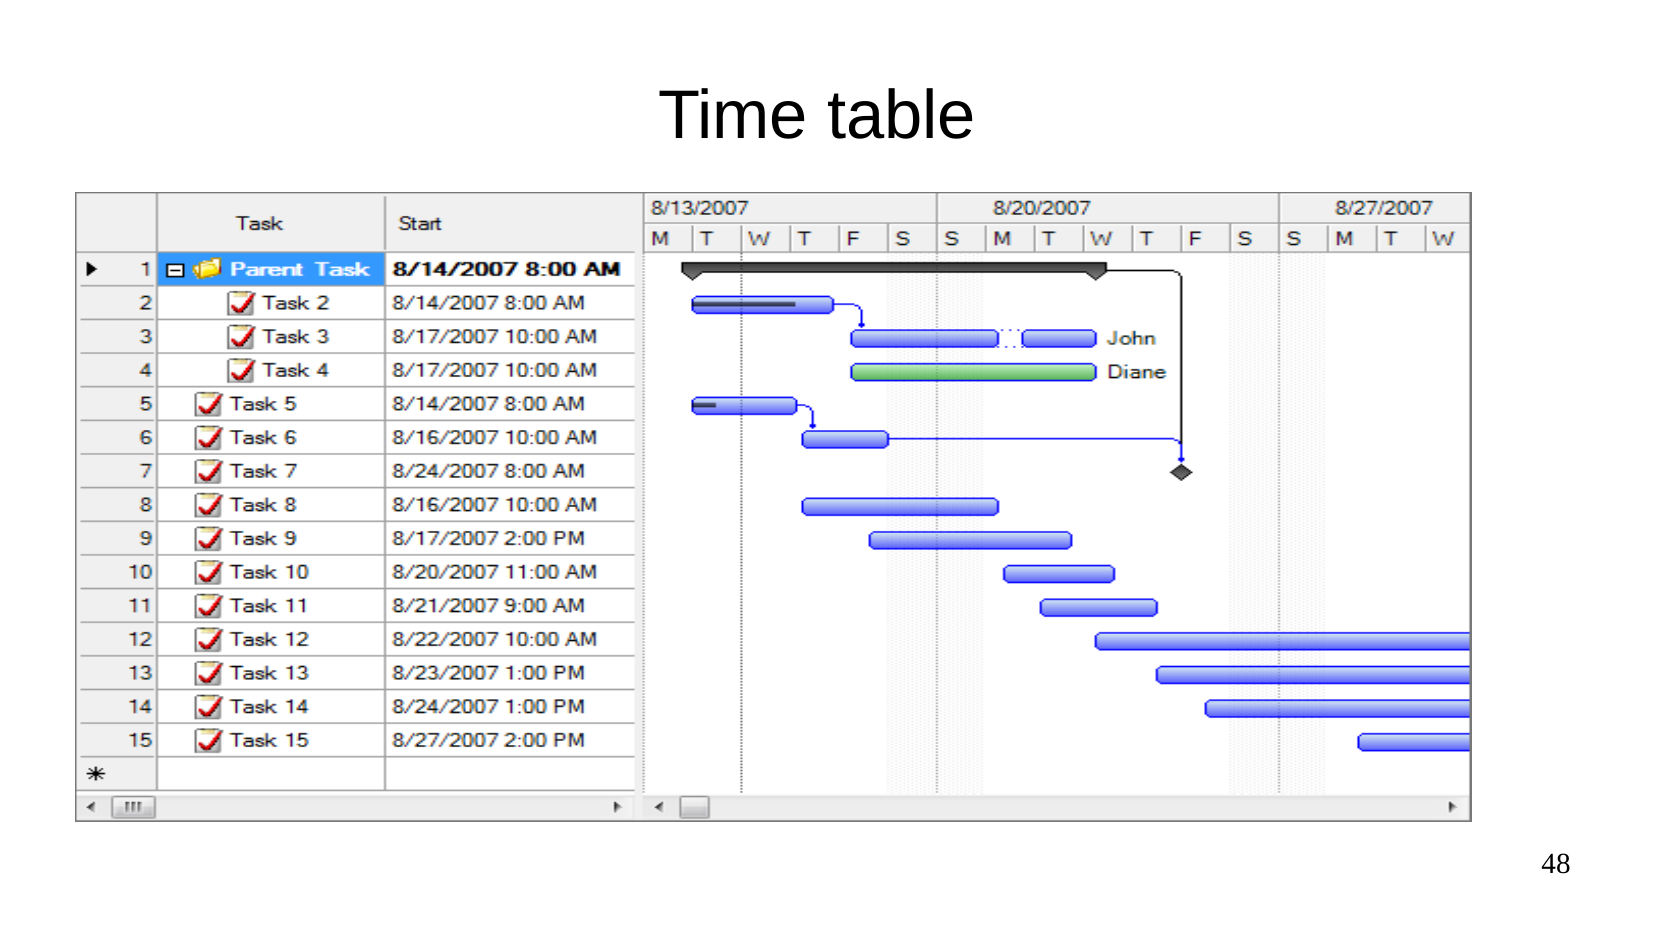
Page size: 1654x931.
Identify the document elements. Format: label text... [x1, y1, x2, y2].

picture [75, 192, 1472, 822]
title Time table [82, 37, 1571, 193]
